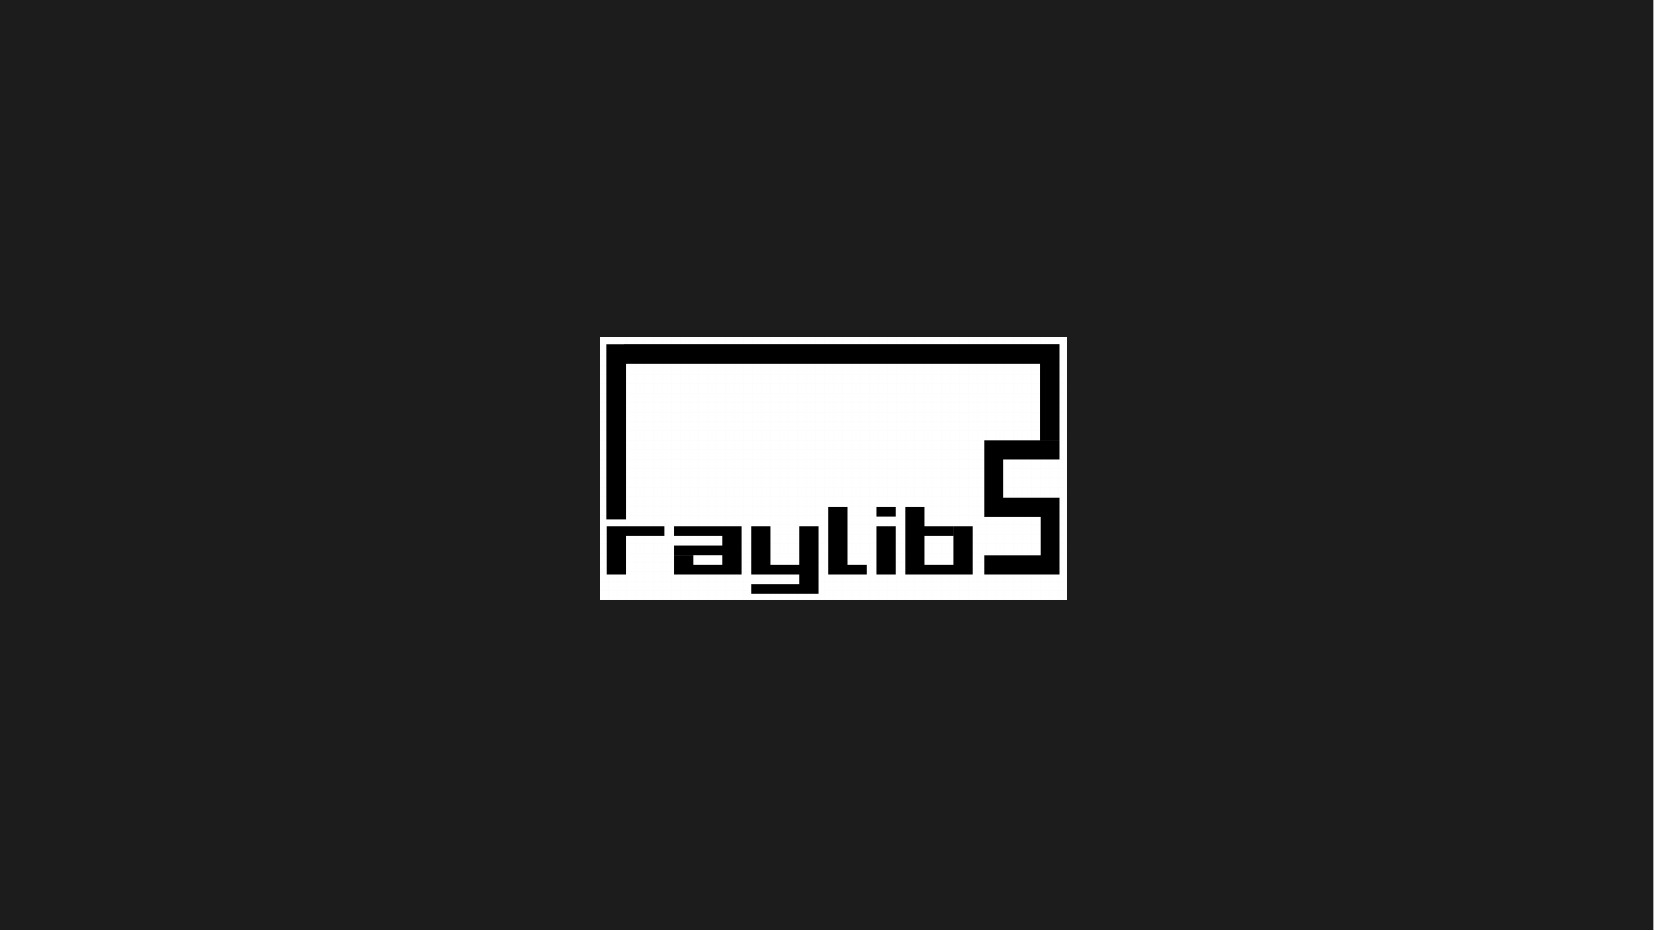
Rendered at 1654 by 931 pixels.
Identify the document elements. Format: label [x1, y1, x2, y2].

picture [600, 337, 1067, 601]
